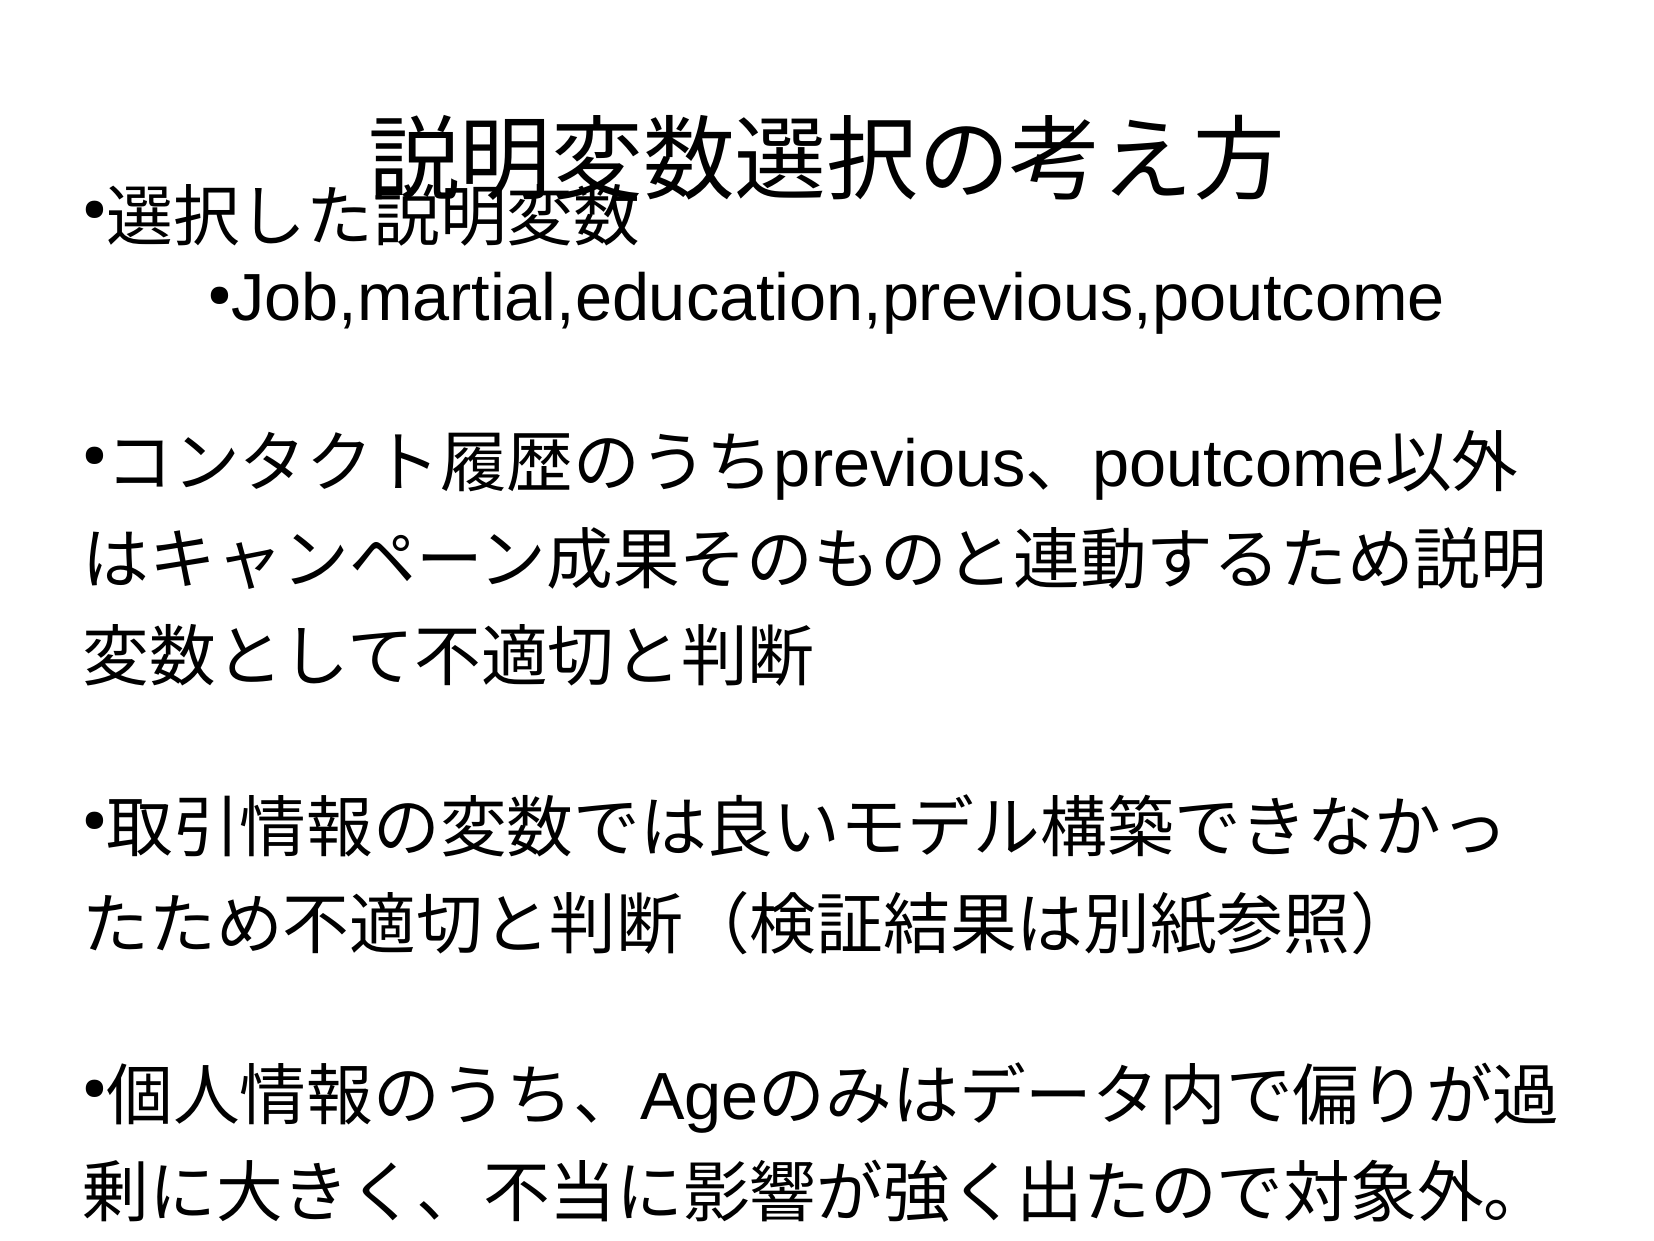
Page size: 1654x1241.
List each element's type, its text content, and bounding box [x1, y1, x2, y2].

subtitle 選択した説明変数 Job,martial,education,previous,poutcome コンタクト履歴のうちprevious、poutcome以外はキャンペーン成果そのものと連動するため説明変数として不適切と判断 取引情報の変数では良いモデル構築できなかったため不適切と判断（検証結果は別紙参照） 個人情報のうち、Ageのみはデータ内で偏りが過剰に大きく、不当に影響が強く出たので対象外。 [82, 287, 1571, 1112]
title 説明変数選択の考え方 [82, 49, 1571, 257]
